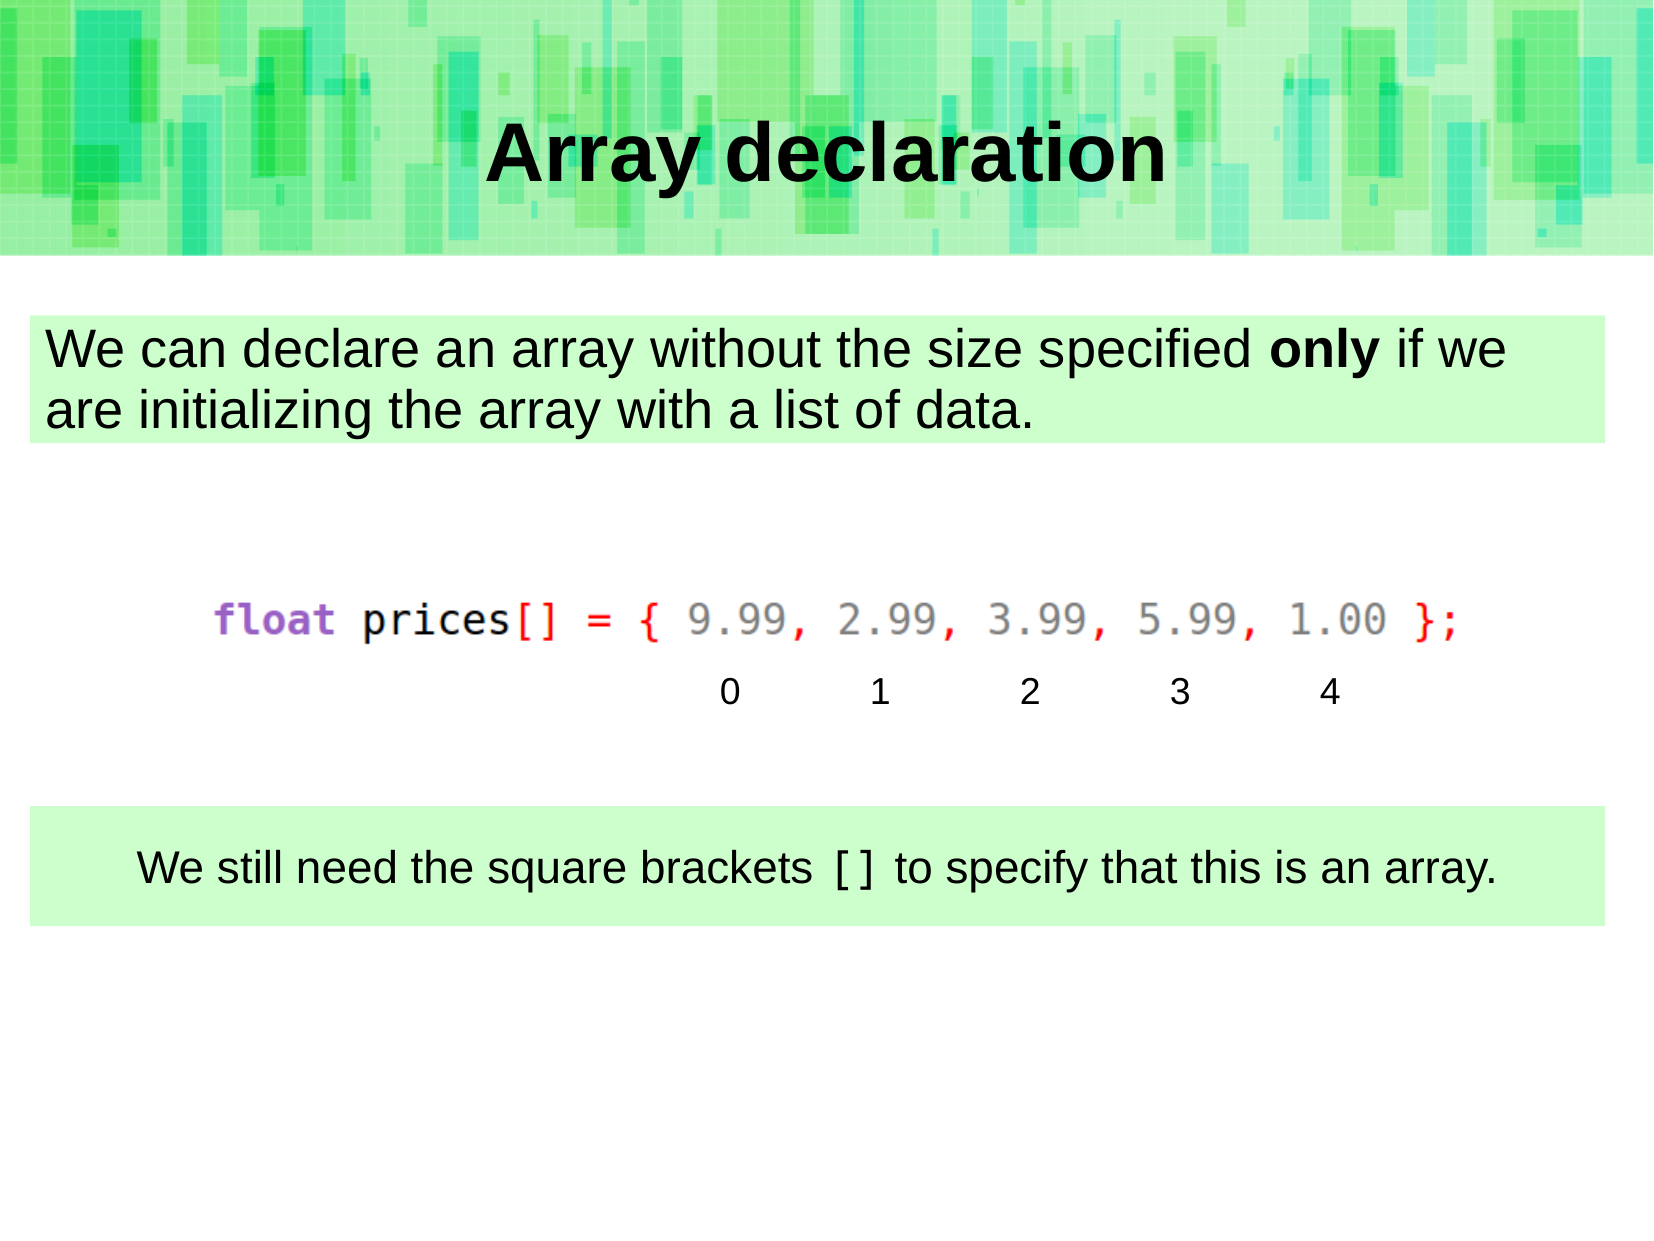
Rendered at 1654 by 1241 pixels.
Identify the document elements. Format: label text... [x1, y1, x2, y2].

text_box We still need the square brackets [] to specify that this is an array. [30, 806, 1606, 927]
text_box We can declare an array without the size specified only if we are initializing the array with a list of data. [30, 315, 1606, 444]
title Array declaration [82, 49, 1571, 257]
picture [0, 0, 1654, 1241]
text_box 0 1 2 3 4 [705, 663, 1516, 721]
